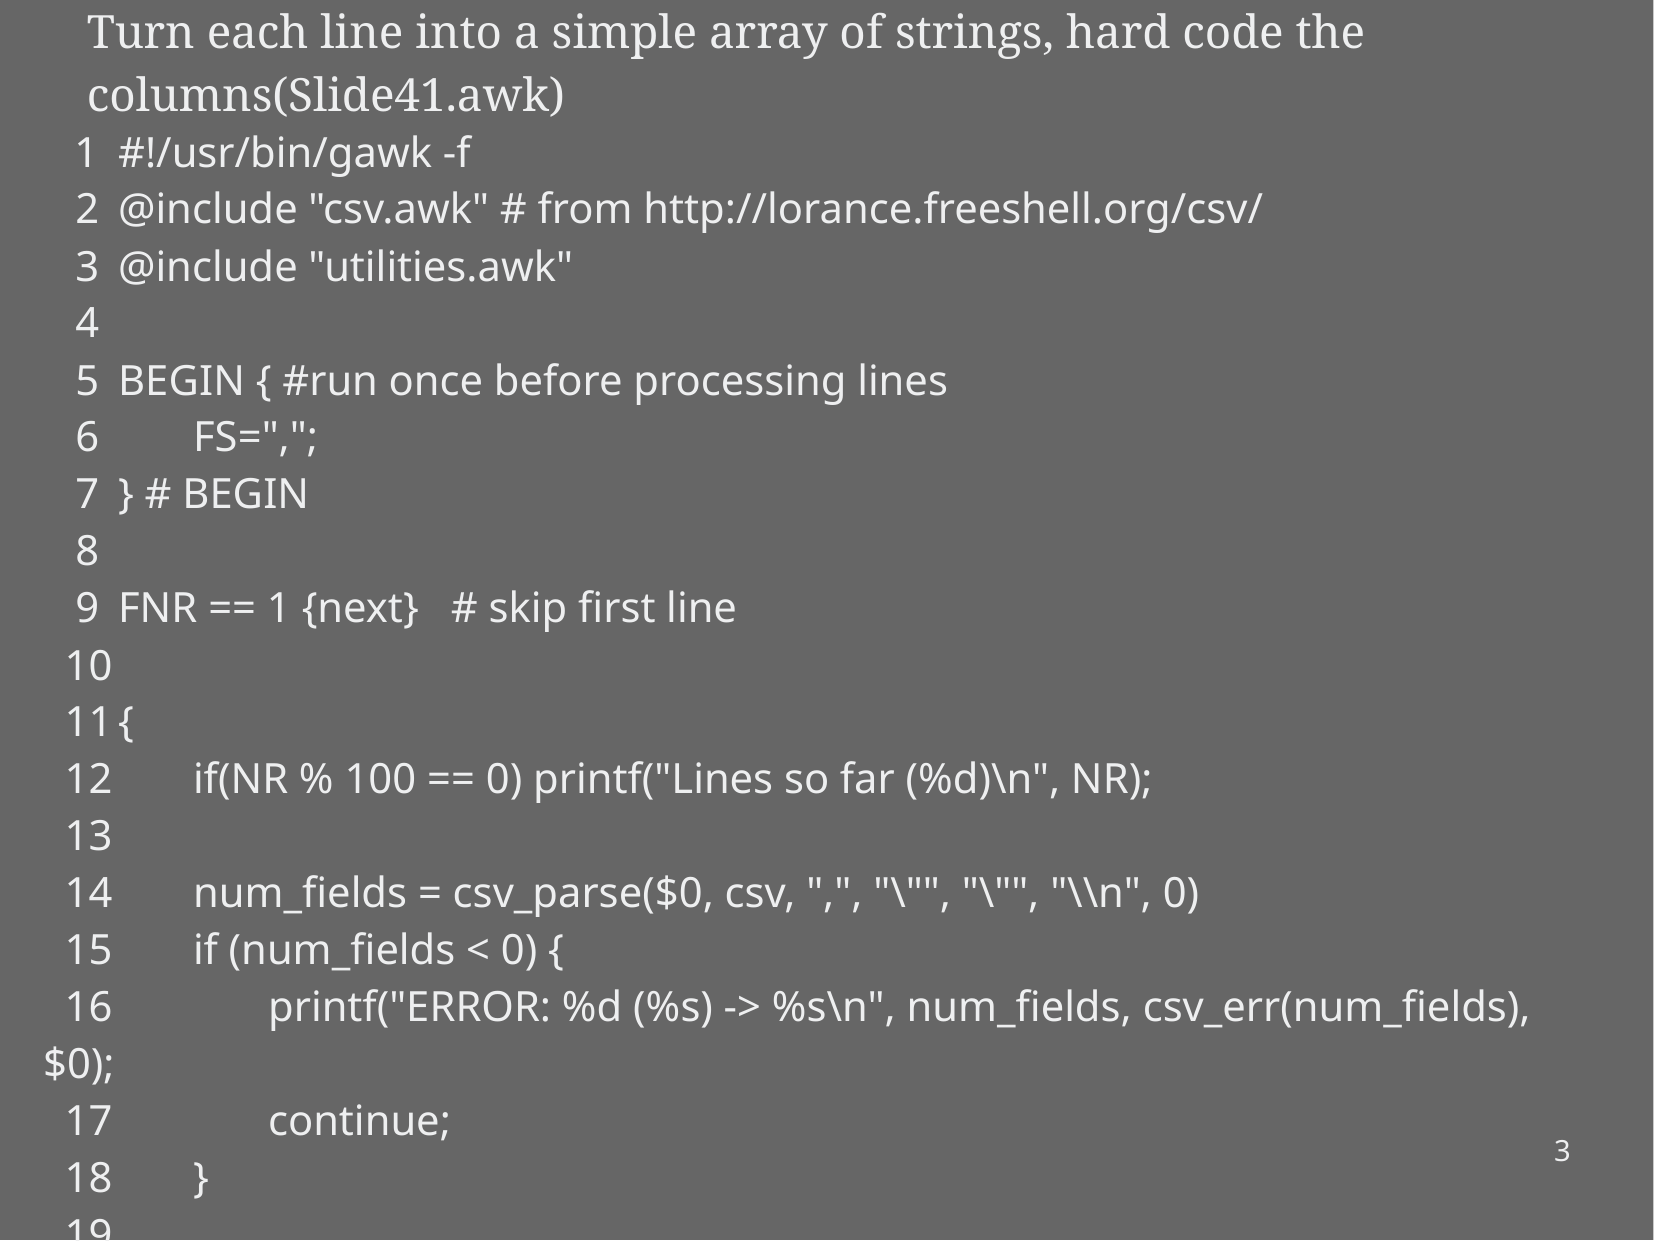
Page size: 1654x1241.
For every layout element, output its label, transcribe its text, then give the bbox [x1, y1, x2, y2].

text_box 1 #!/usr/bin/gawk -f 2 @include "csv.awk" # from http://lorance.freeshell.org/csv/ 3 @include "utilities.awk" 4 5 BEGIN { #run once before processing lines 6 FS=","; 7 } # BEGIN 8 9 FNR == 1 {next} # skip first line 10 11 { 12 if(NR % 100 == 0) printf("Lines so far (%d)\n", NR); 13 14 num_fields = csv_parse($0, csv, ",", "\"", "\"", "\\n", 0) 15 if (num_fields < 0) { 16 printf("ERROR: %d (%s) -> %s\n", num_fields, csv_err(num_fields), $0); 17 continue; 18 } 19 20 printf("Lines: store=:%s:, date=:%s:, item=:%s:, price=:%s:, label=:%s:\n", 21 csv[1], csv[2], csv[3], csv[4], csv[5]); 22 } # for each line 23 24 END { # run once after processing lines 25 printf("END: processed %d data points\n",NR); 26 } # END [28, 114, 1613, 1241]
title Turn each line into a simple array of strings, hard code the columns(Slide41.awk) [86, 11, 1576, 113]
